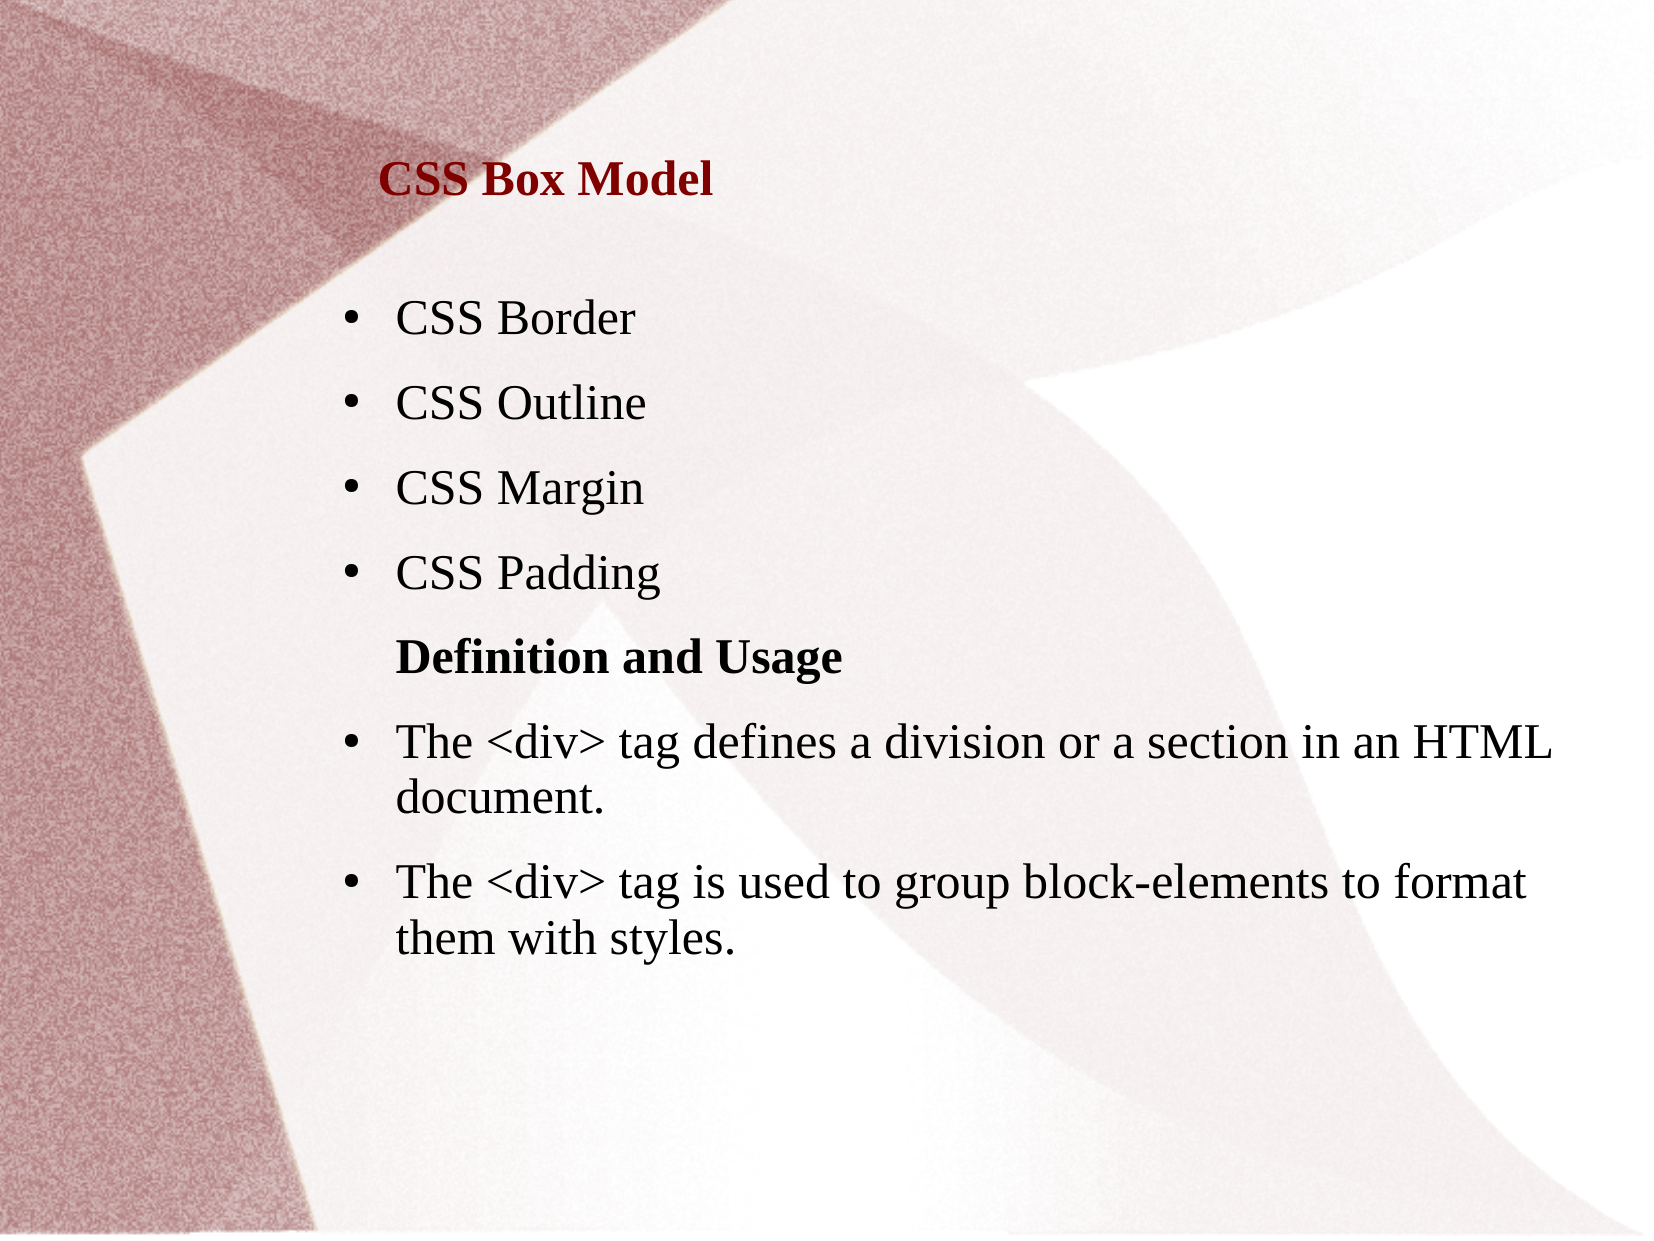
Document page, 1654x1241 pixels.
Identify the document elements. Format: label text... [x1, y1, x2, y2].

picture [0, 0, 1654, 1241]
list CSS Border CSS Outline CSS Margin CSS Padding Definition and Usage The <div> tag defines a division or a section in an HTML document. The <div> tag is used to group block-elements to format them with styles. [324, 290, 1601, 975]
title CSS Box Model [377, 75, 1388, 283]
